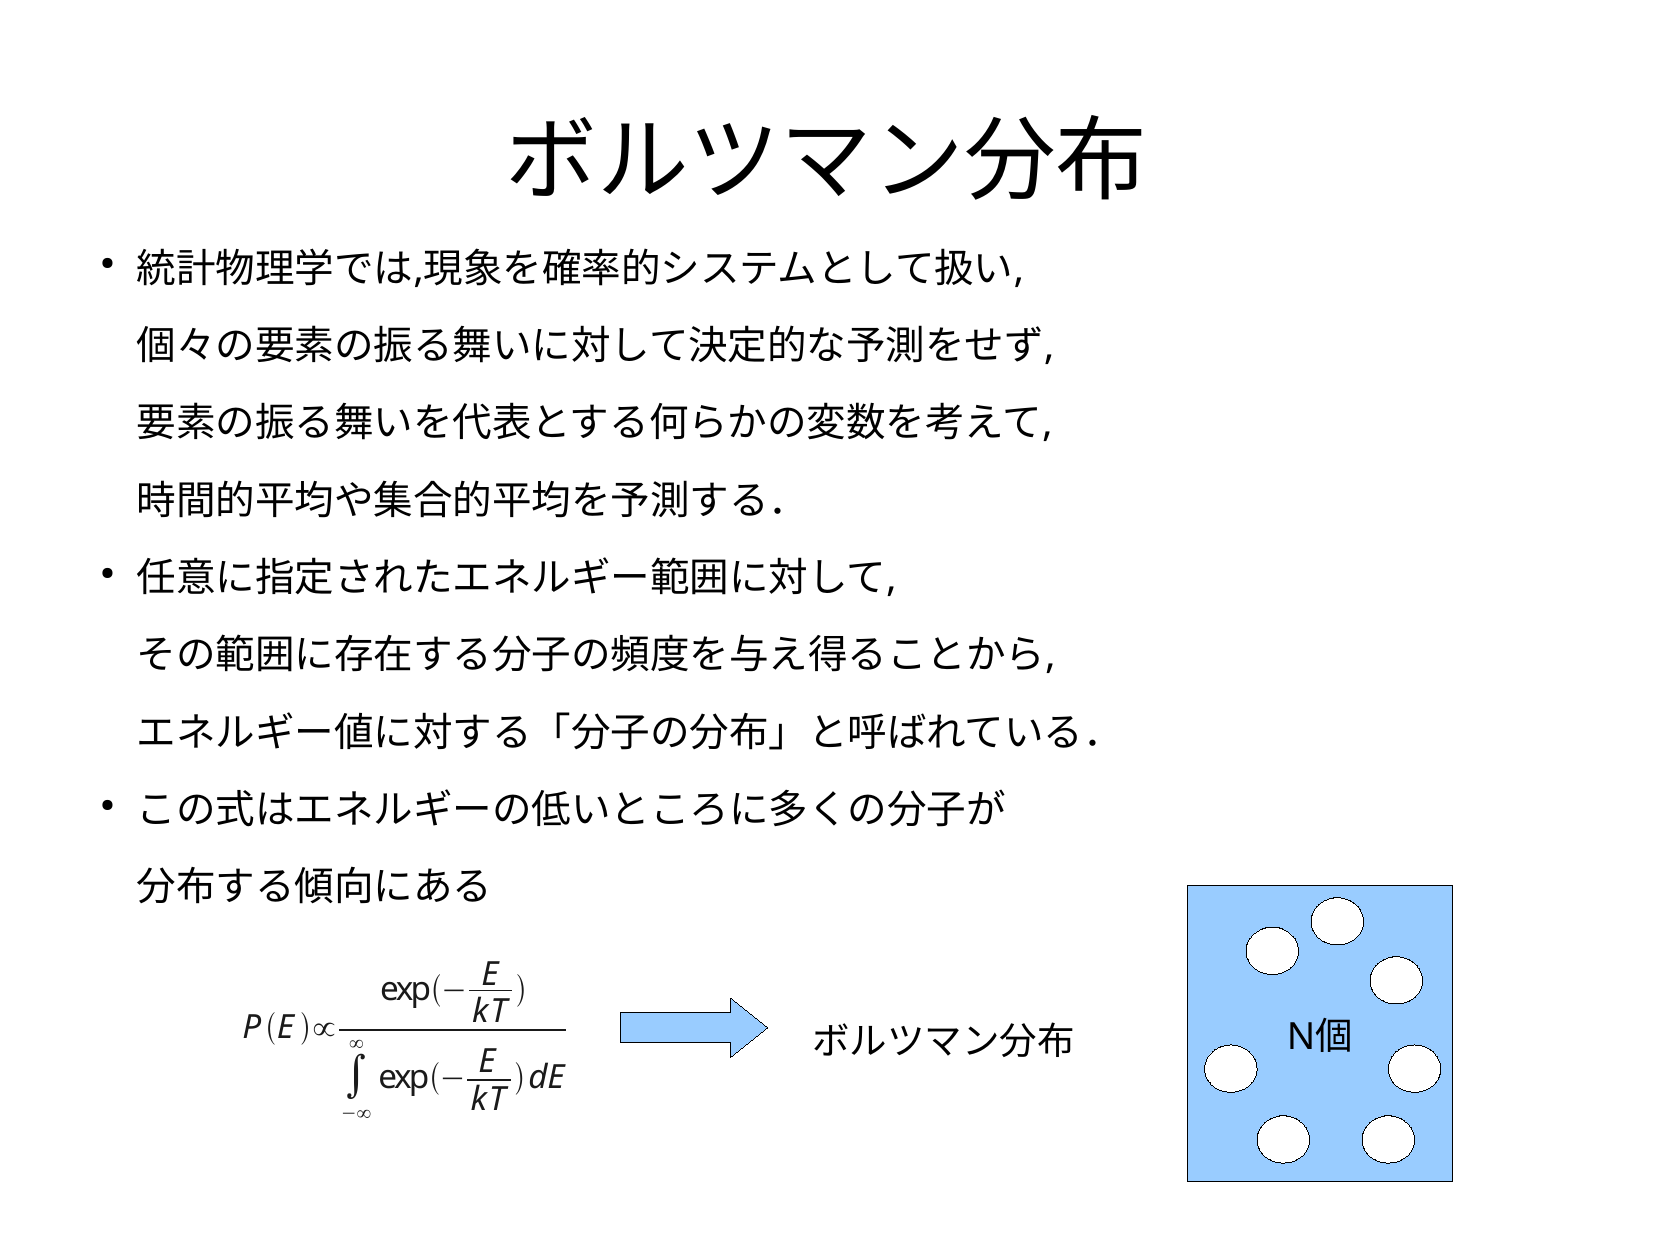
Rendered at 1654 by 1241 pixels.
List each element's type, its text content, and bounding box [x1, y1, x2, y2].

text_box [1388, 1044, 1441, 1093]
list 統計物理学では,現象を確率的システムとして扱い, 個々の要素の振る舞いに対して決定的な予測をせず, 要素の振る舞いを代表とする何らかの変数を考えて, 時間的平均や集合的平均を予測する． 任意に指定されたエネルギー範囲に対して, その範囲に存在する分子の頻度を与え得ることから, エネルギー値に対する「分子の分布」と呼ばれている． この式はエネルギーの低いところに多くの分子が 分布する傾向にある [88, 236, 1577, 916]
text_box N個 [1187, 885, 1453, 1182]
text_box [1362, 1115, 1415, 1164]
text_box [1204, 1044, 1258, 1093]
text_box [1311, 897, 1364, 945]
text_box ボルツマン分布 [797, 1003, 1074, 1057]
title ボルツマン分布 [82, 56, 1571, 250]
text_box [1370, 956, 1423, 1004]
chart [236, 955, 575, 1123]
text_box [1257, 1115, 1310, 1164]
text_box [620, 998, 768, 1058]
text_box [1246, 927, 1299, 975]
